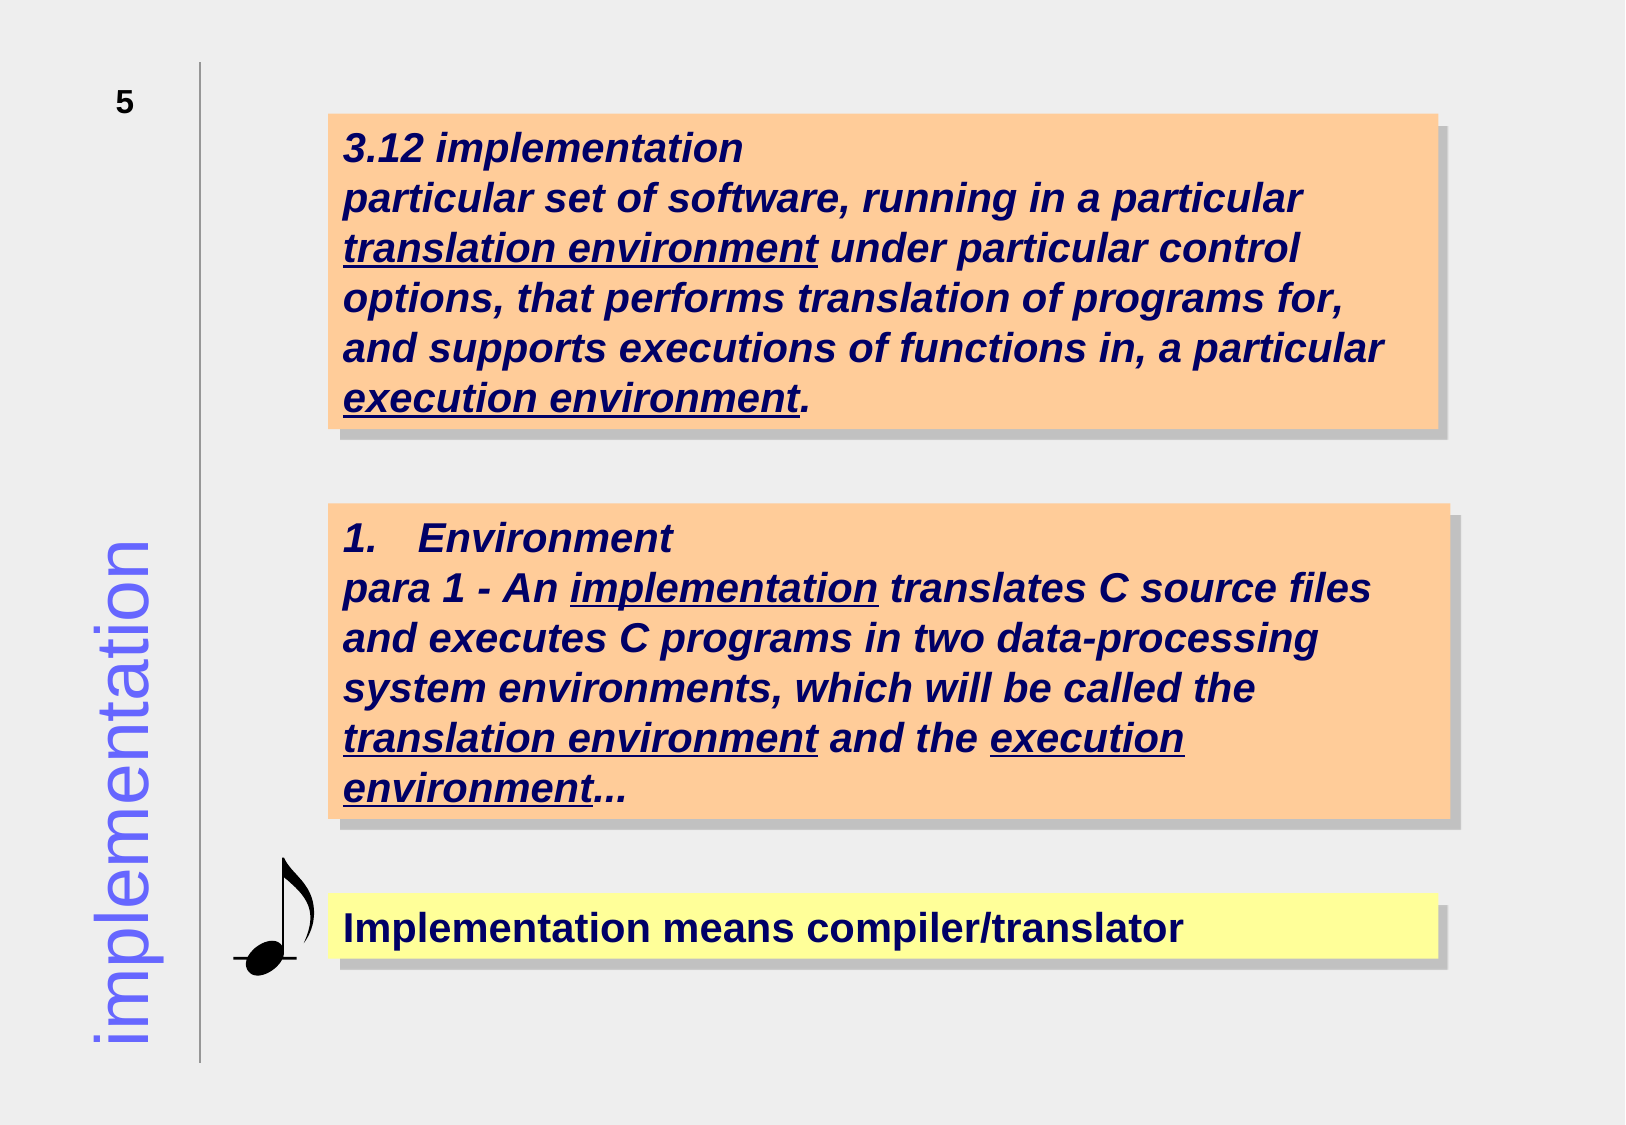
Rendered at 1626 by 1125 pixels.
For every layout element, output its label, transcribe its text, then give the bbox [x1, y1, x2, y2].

title implementation [50, 187, 188, 1063]
text_box Environment para 1 - An implementation translates C source files and executes C programs in two data-processing system environments, which will be called the translation environment and the execution environment... [328, 503, 1451, 819]
text_box [233, 857, 315, 976]
list [212, 62, 1550, 1063]
text_box Implementation means compiler/translator [328, 893, 1439, 959]
text_box 3.12 implementation particular set of software, running in a particular translation environment under particular control options, that performs translation of programs for, and supports executions of functions in, a particular execution environment. [328, 113, 1439, 430]
